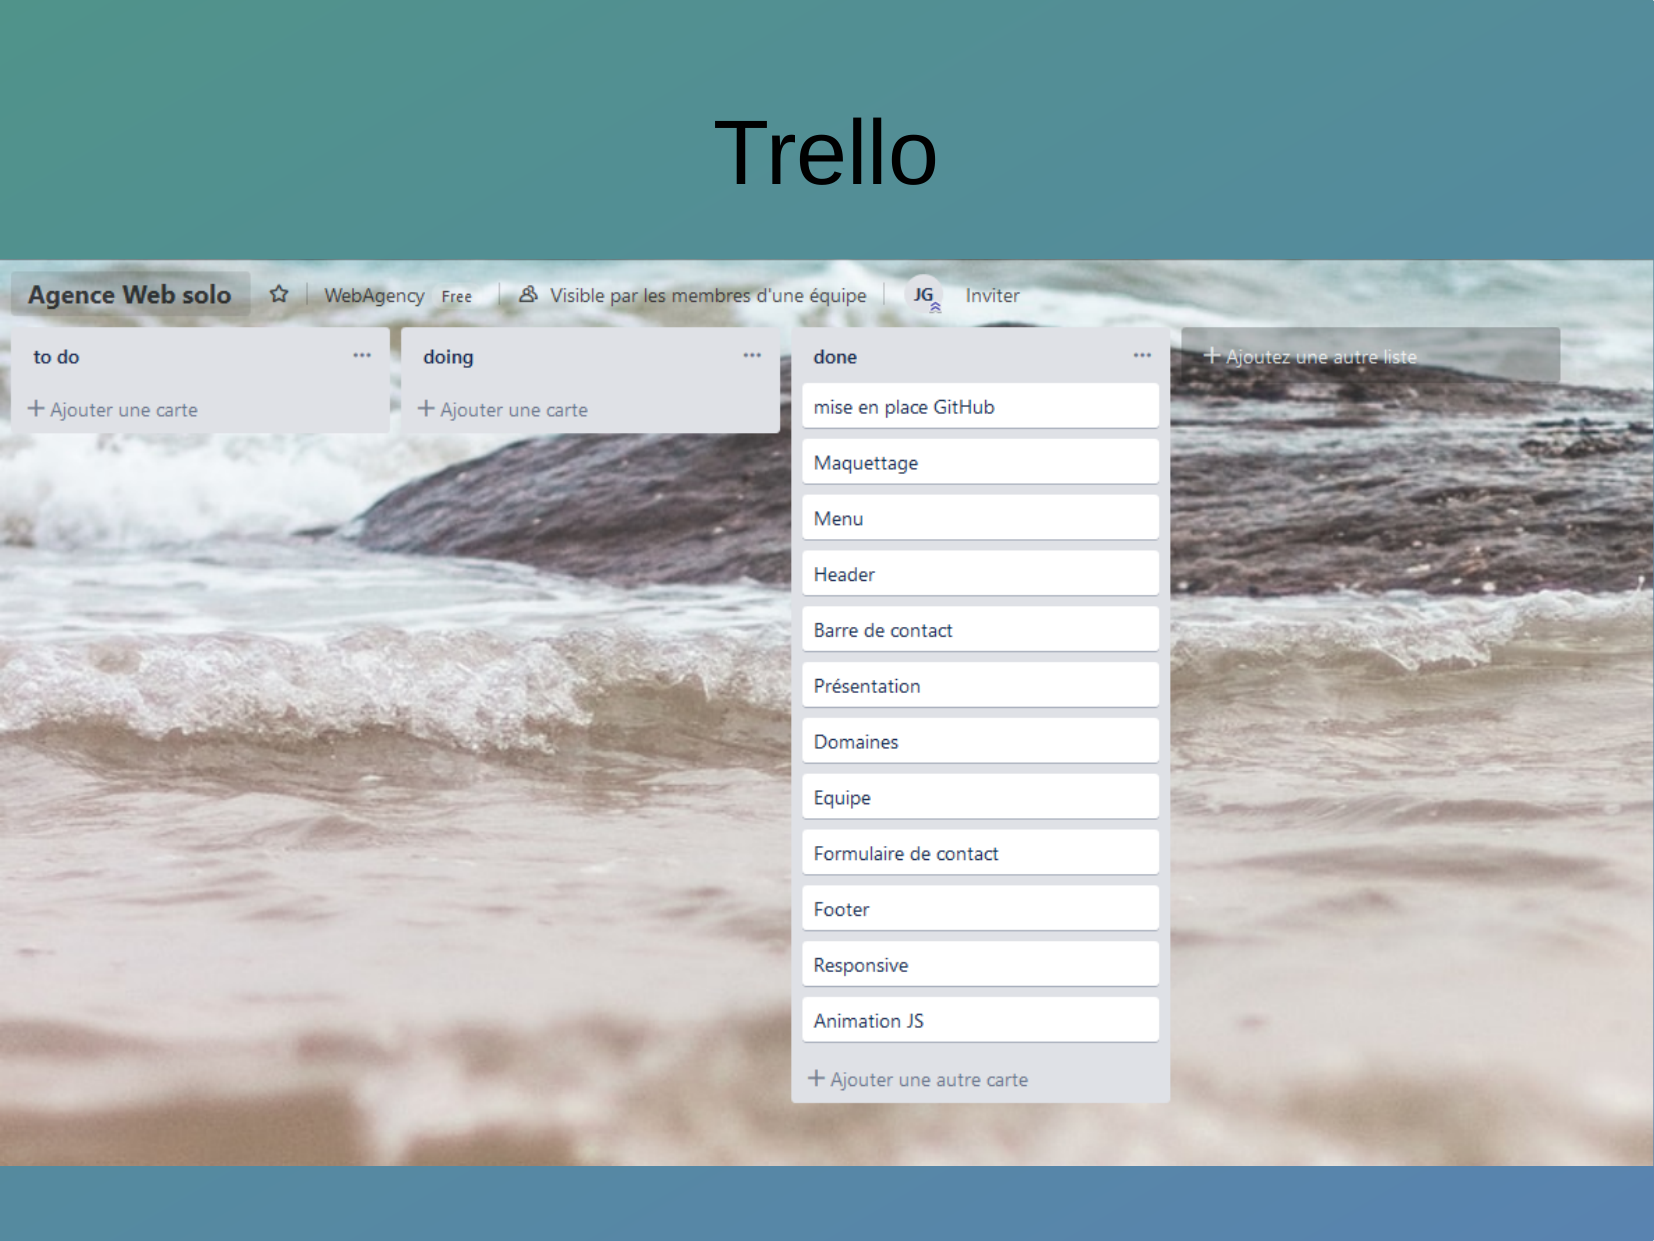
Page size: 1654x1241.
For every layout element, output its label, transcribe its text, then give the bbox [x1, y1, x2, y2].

title Trello [82, 49, 1571, 257]
picture [0, 259, 1654, 1166]
